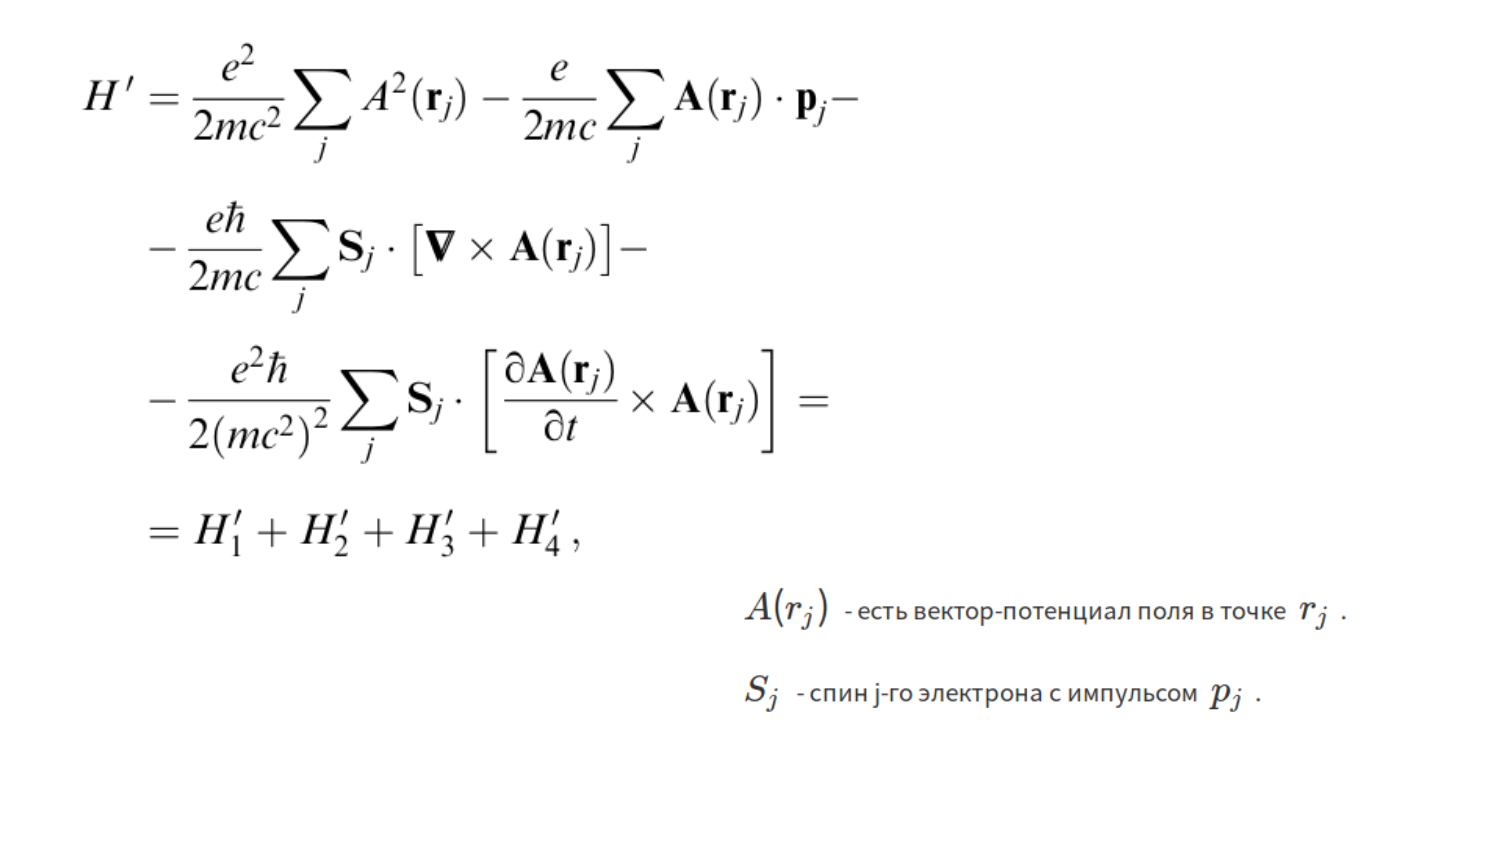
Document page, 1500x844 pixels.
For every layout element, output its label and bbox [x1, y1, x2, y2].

picture [24, 24, 1391, 764]
